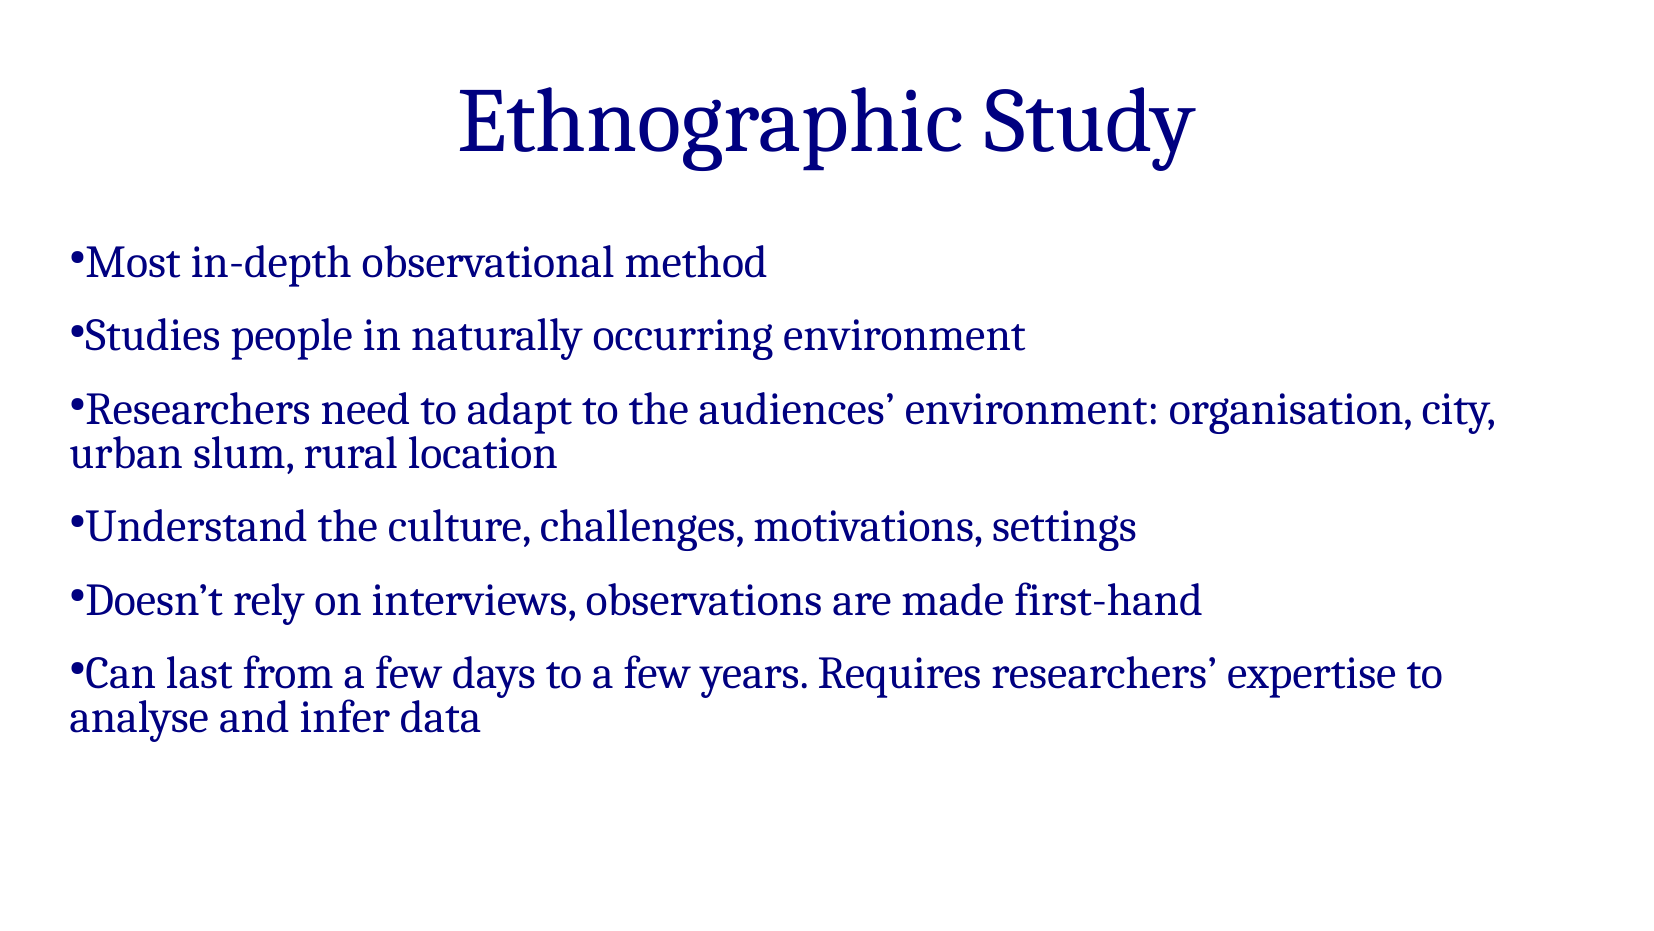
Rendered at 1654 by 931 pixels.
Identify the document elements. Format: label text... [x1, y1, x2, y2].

title Ethnographic Study [82, 37, 1571, 193]
list Most in-depth observational method Studies people in naturally occurring environment Researchers need to adapt to the audiences’ environment: organisation, city, urban slum, rural location Understand the culture, challenges, motivations, settings Doesn’t rely on interviews, observations are made first-hand Can last from a few days to a few years. Requires researchers’ expertise to analyse and infer data [69, 242, 1558, 782]
